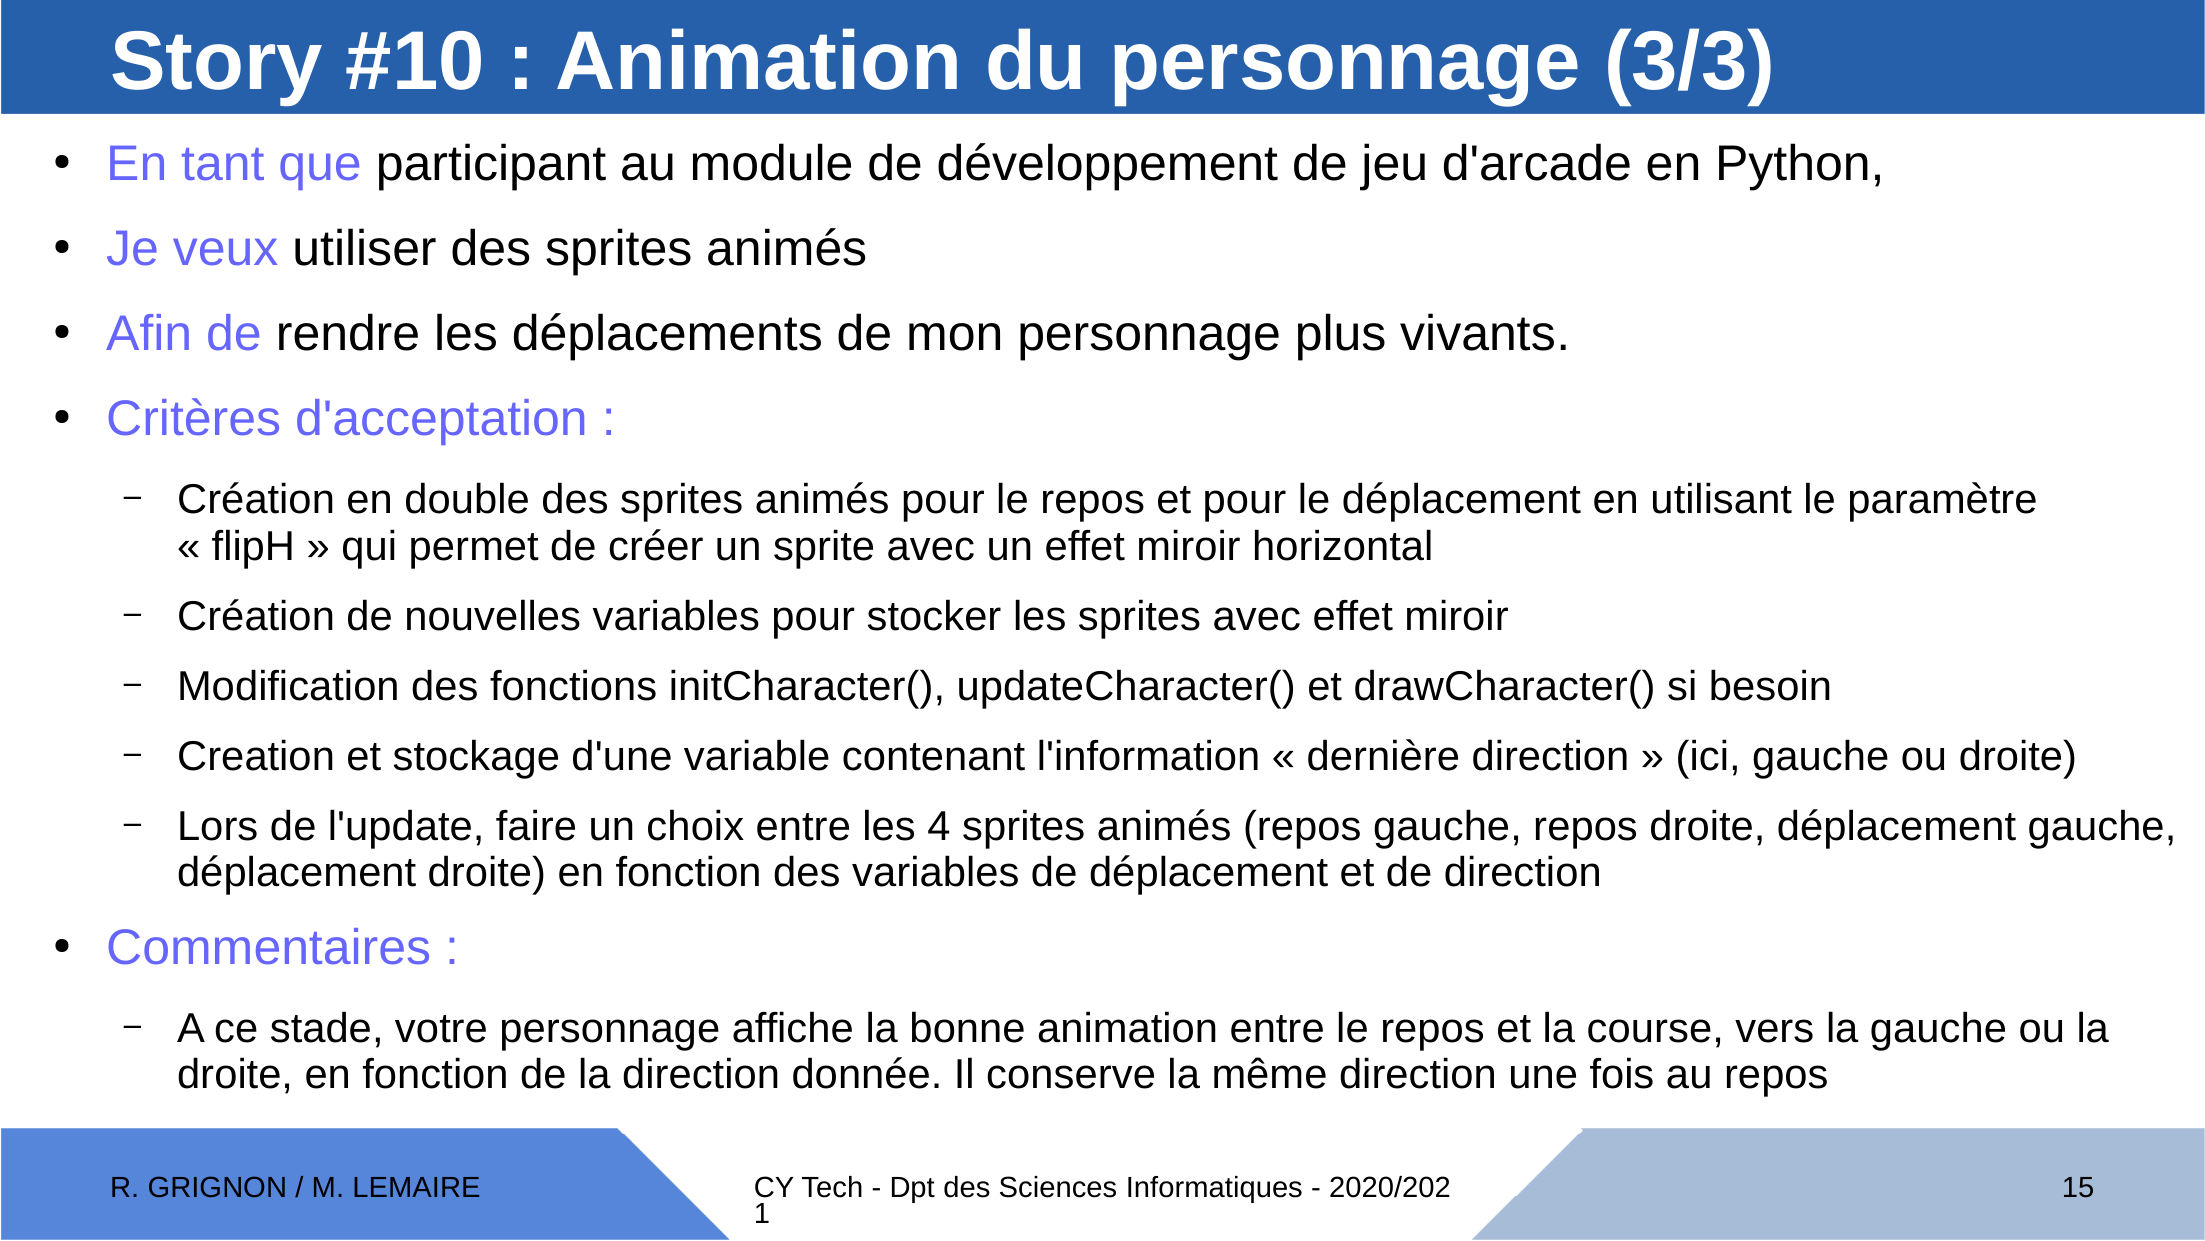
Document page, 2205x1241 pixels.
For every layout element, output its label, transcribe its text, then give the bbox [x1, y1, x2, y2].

picture [0, 0, 2205, 1241]
title Story #10 : Animation du personnage (3/3) [110, 49, 2095, 205]
list En tant que participant au module de développement de jeu d'arcade en Python, Je veux utiliser des sprites animés Afin de rendre les déplacements de mon personnage plus vivants. Critères d'acceptation : Création en double des sprites animés pour le repos et pour le déplacement en utilisant le paramètre « flipH » qui permet de créer un sprite avec un effet miroir horizontal Création de nouvelles variables pour stocker les sprites avec effet miroir Modification des fonctions initCharacter(), updateCharacter() et drawCharacter() si besoin Creation et stockage d'une variable contenant l'information « dernière direction » (ici, gauche ou droite) Lors de l'update, faire un choix entre les 4 sprites animés (repos gauche, repos droite, déplacement gauche, déplacement droite) en fonction des variables de déplacement et de direction Commentaires : A ce stade, votre personnage affiche la bonne animation entre le repos et la course, vers la gauche ou la droite, en fonction de la direction donnée. Il conserve la même direction une fois au repos [35, 205, 2186, 1101]
